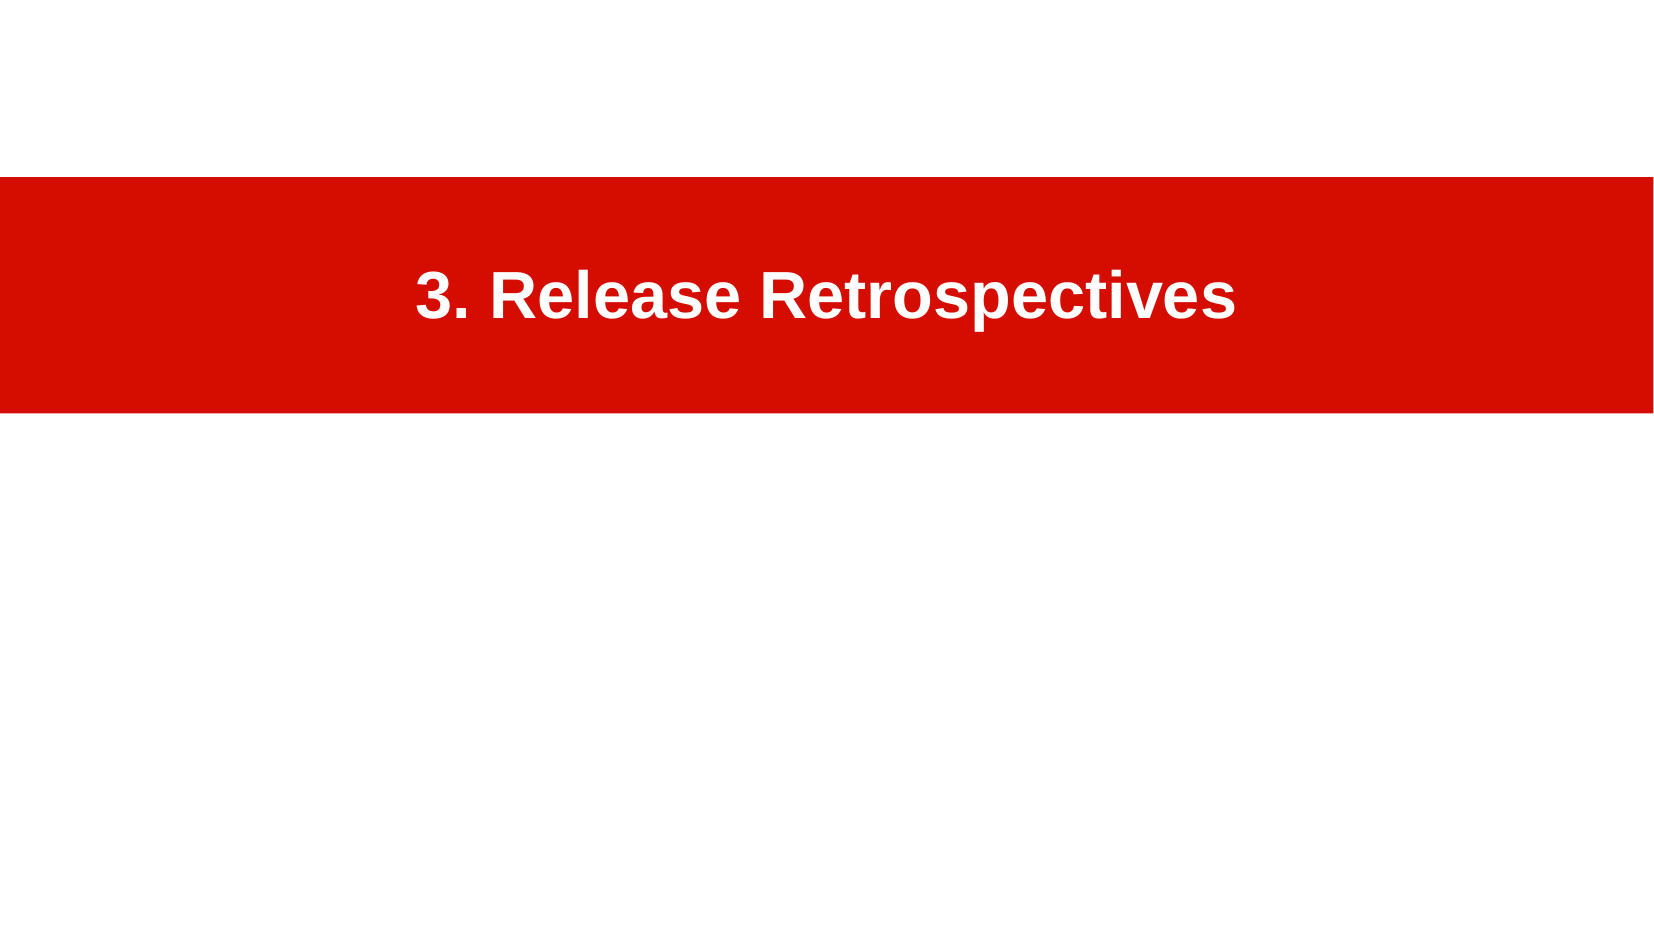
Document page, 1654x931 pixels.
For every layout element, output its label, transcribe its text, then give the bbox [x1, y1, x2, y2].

title 3. Release Retrospectives [0, 177, 1654, 414]
